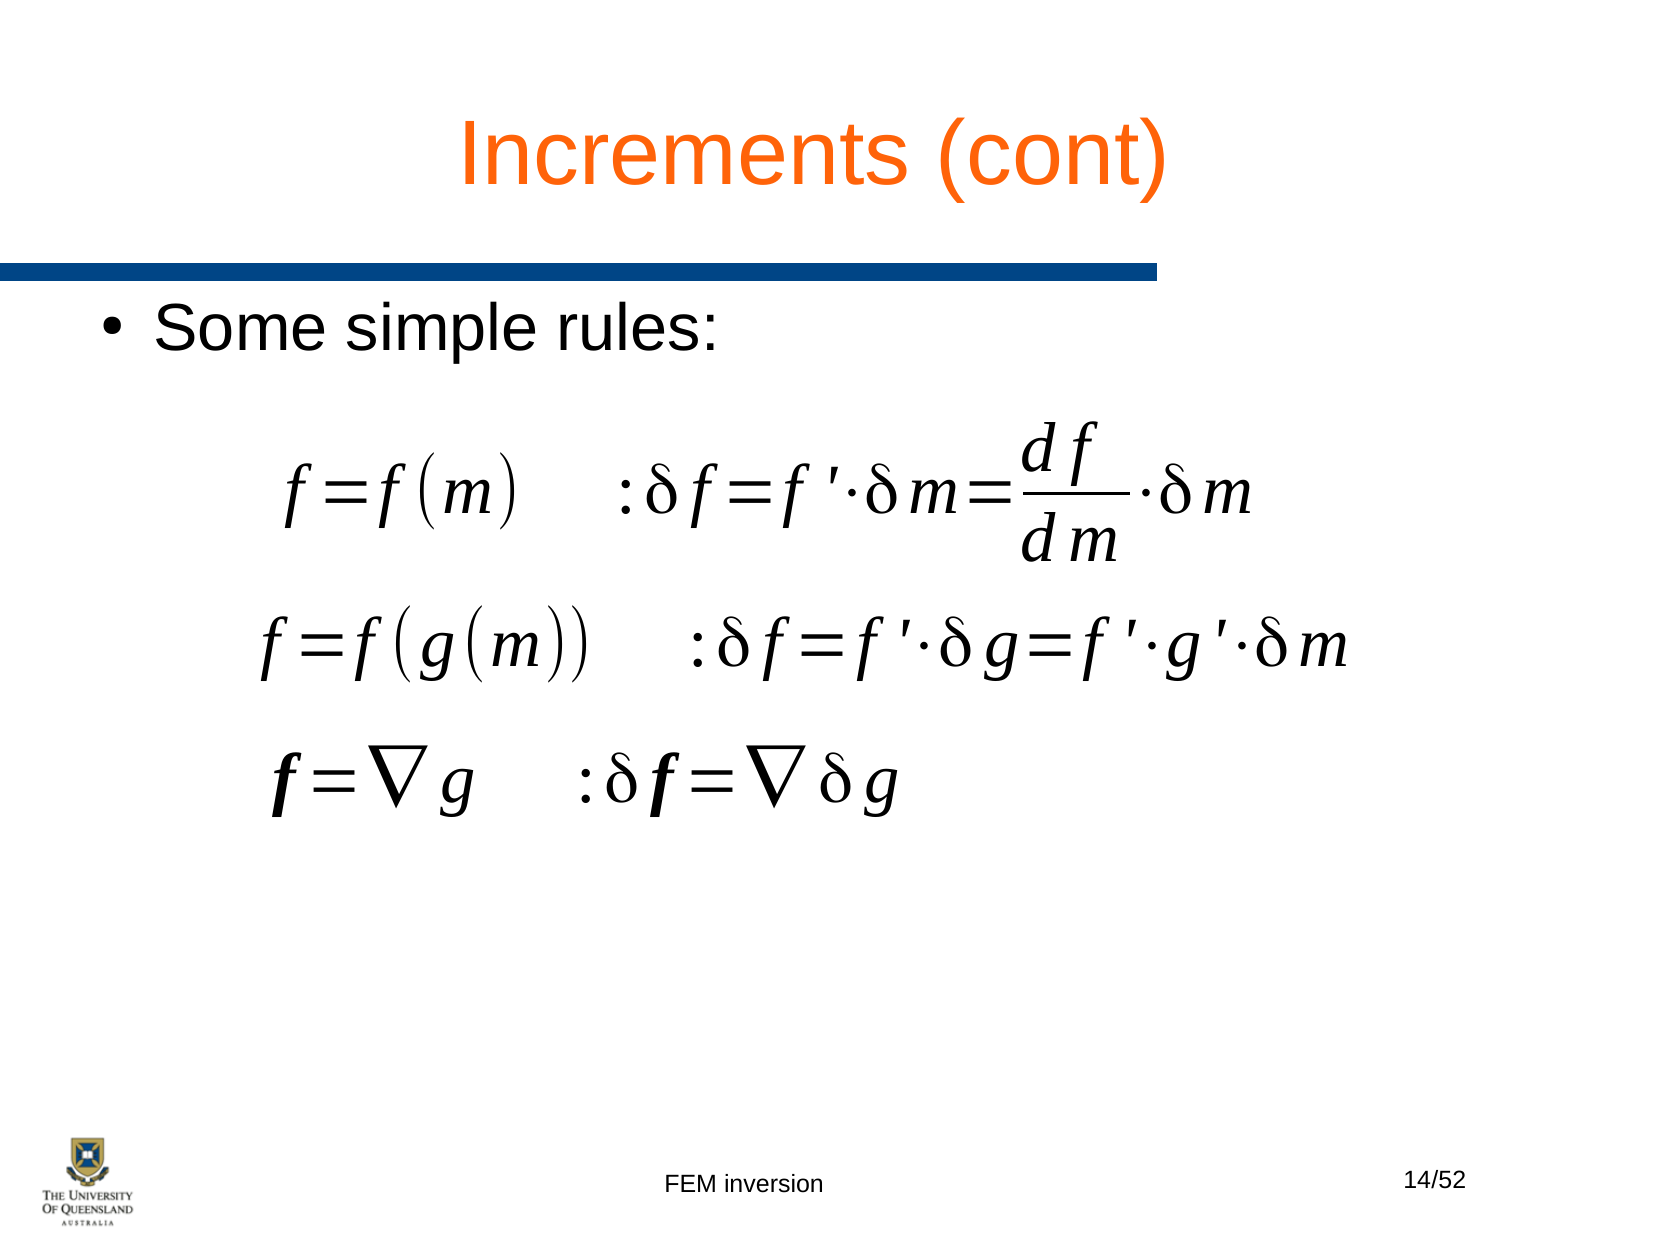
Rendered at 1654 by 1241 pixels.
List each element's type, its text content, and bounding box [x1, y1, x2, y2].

picture [35, 1133, 142, 1235]
chart [252, 602, 1357, 687]
title Increments (cont) [82, 49, 1571, 257]
chart [276, 409, 1260, 577]
chart [262, 740, 908, 819]
list Some simple rules: [82, 290, 1571, 1010]
